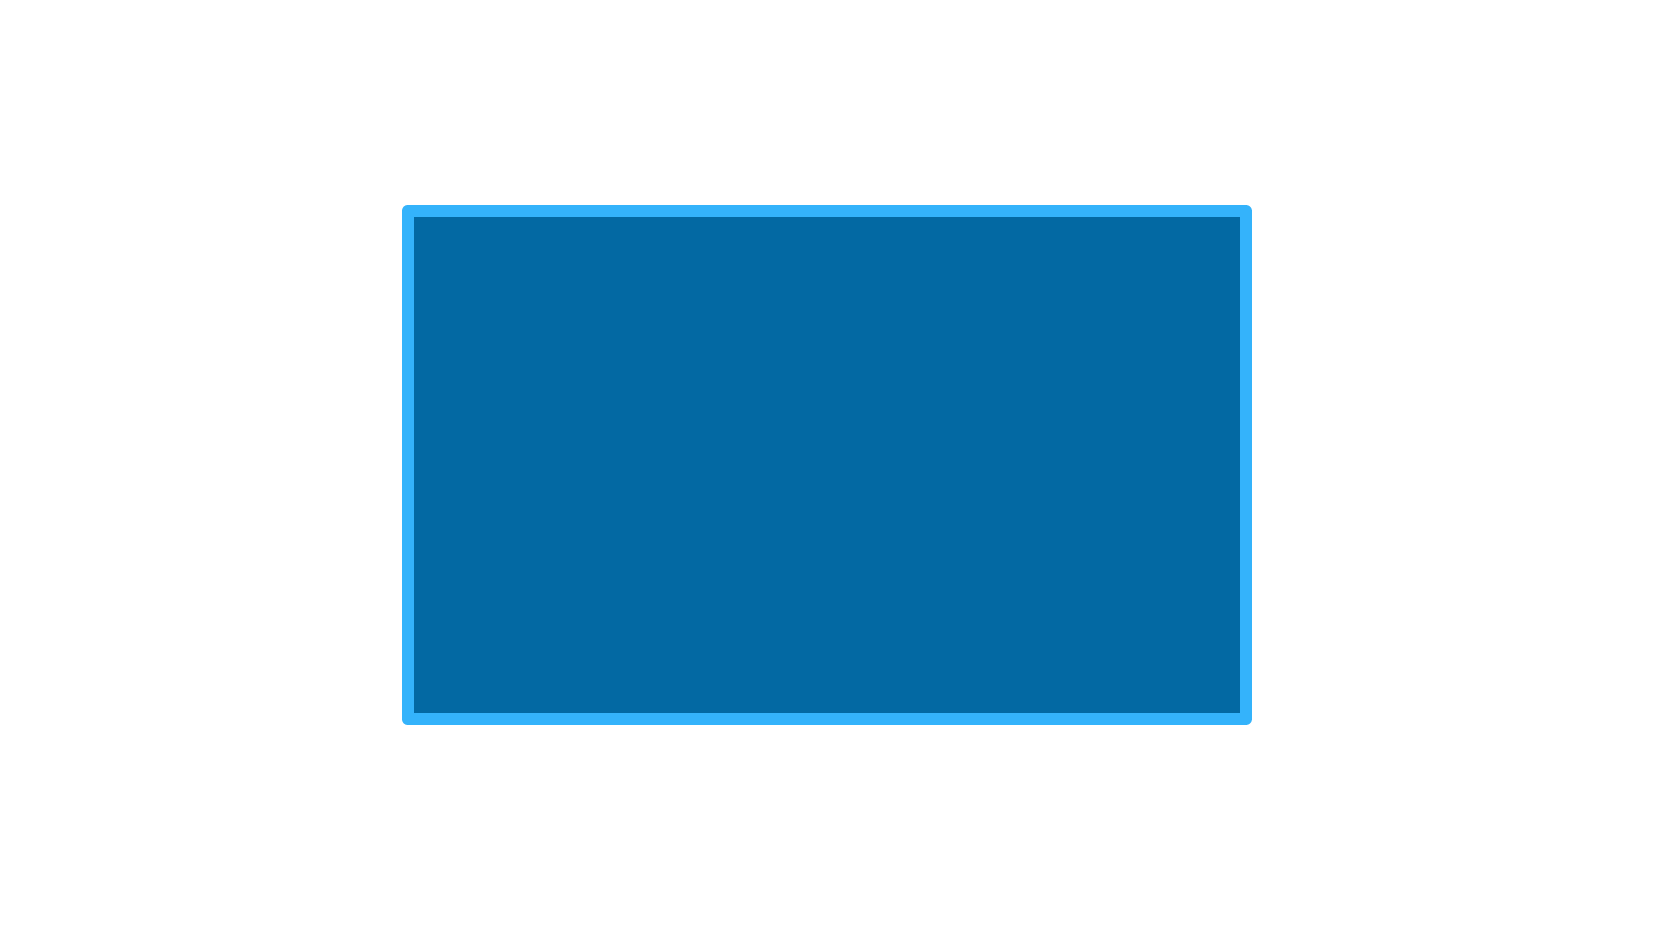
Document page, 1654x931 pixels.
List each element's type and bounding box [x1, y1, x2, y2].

text_box [407, 211, 1246, 719]
